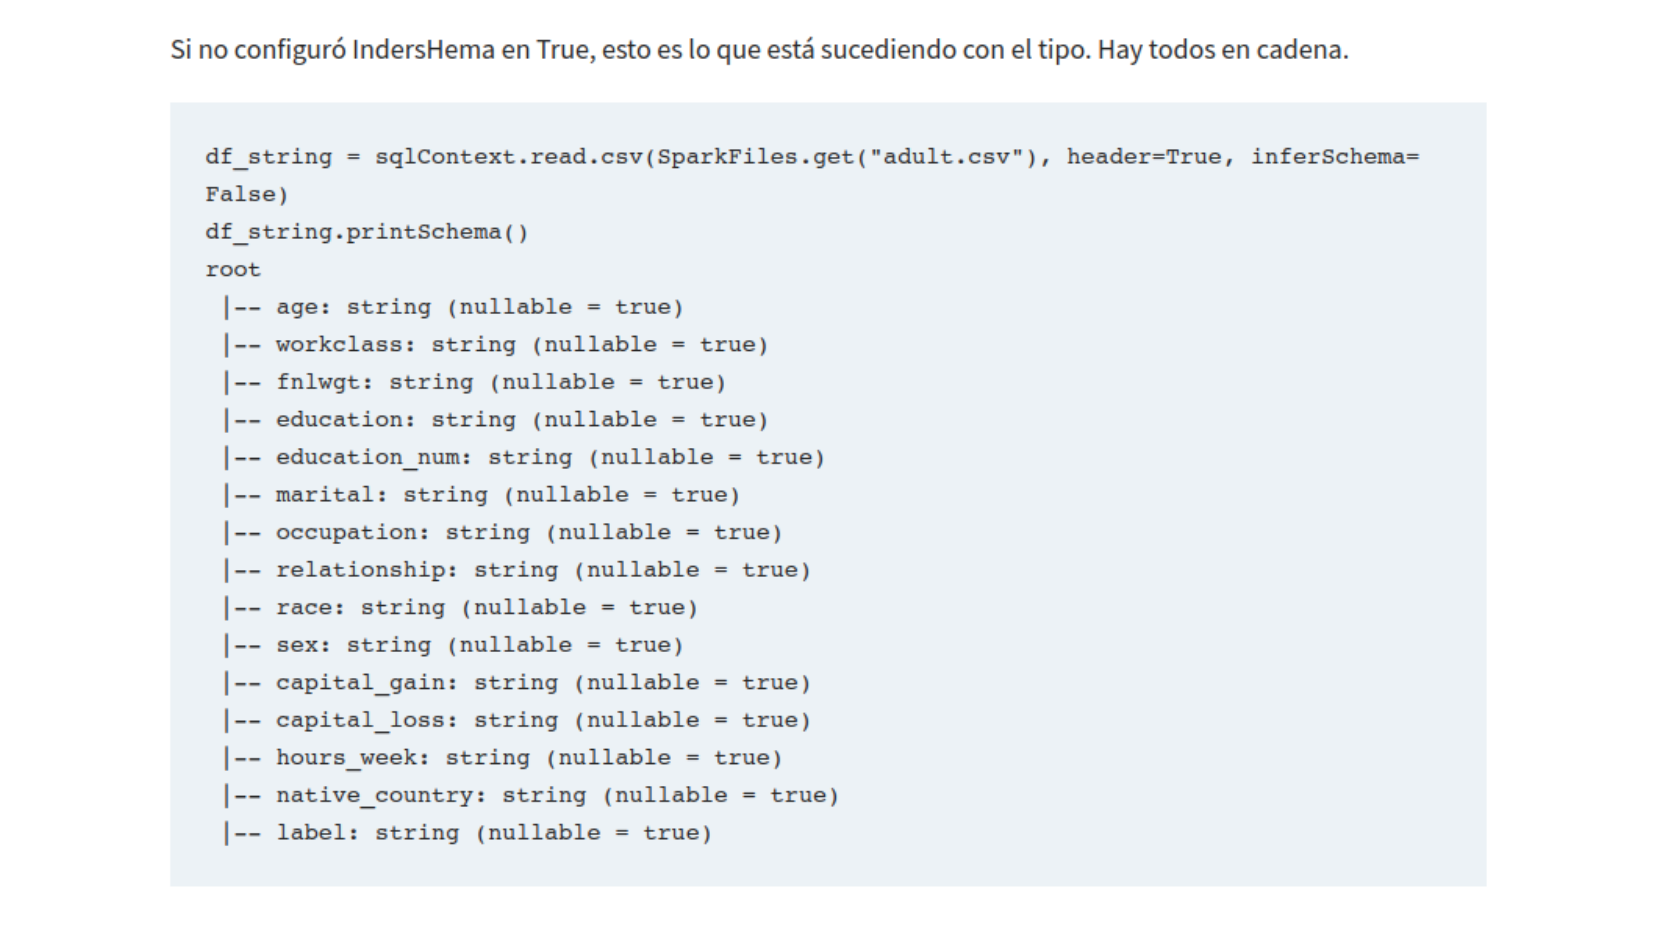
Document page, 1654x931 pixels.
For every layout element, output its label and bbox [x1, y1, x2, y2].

picture [133, 12, 1526, 918]
